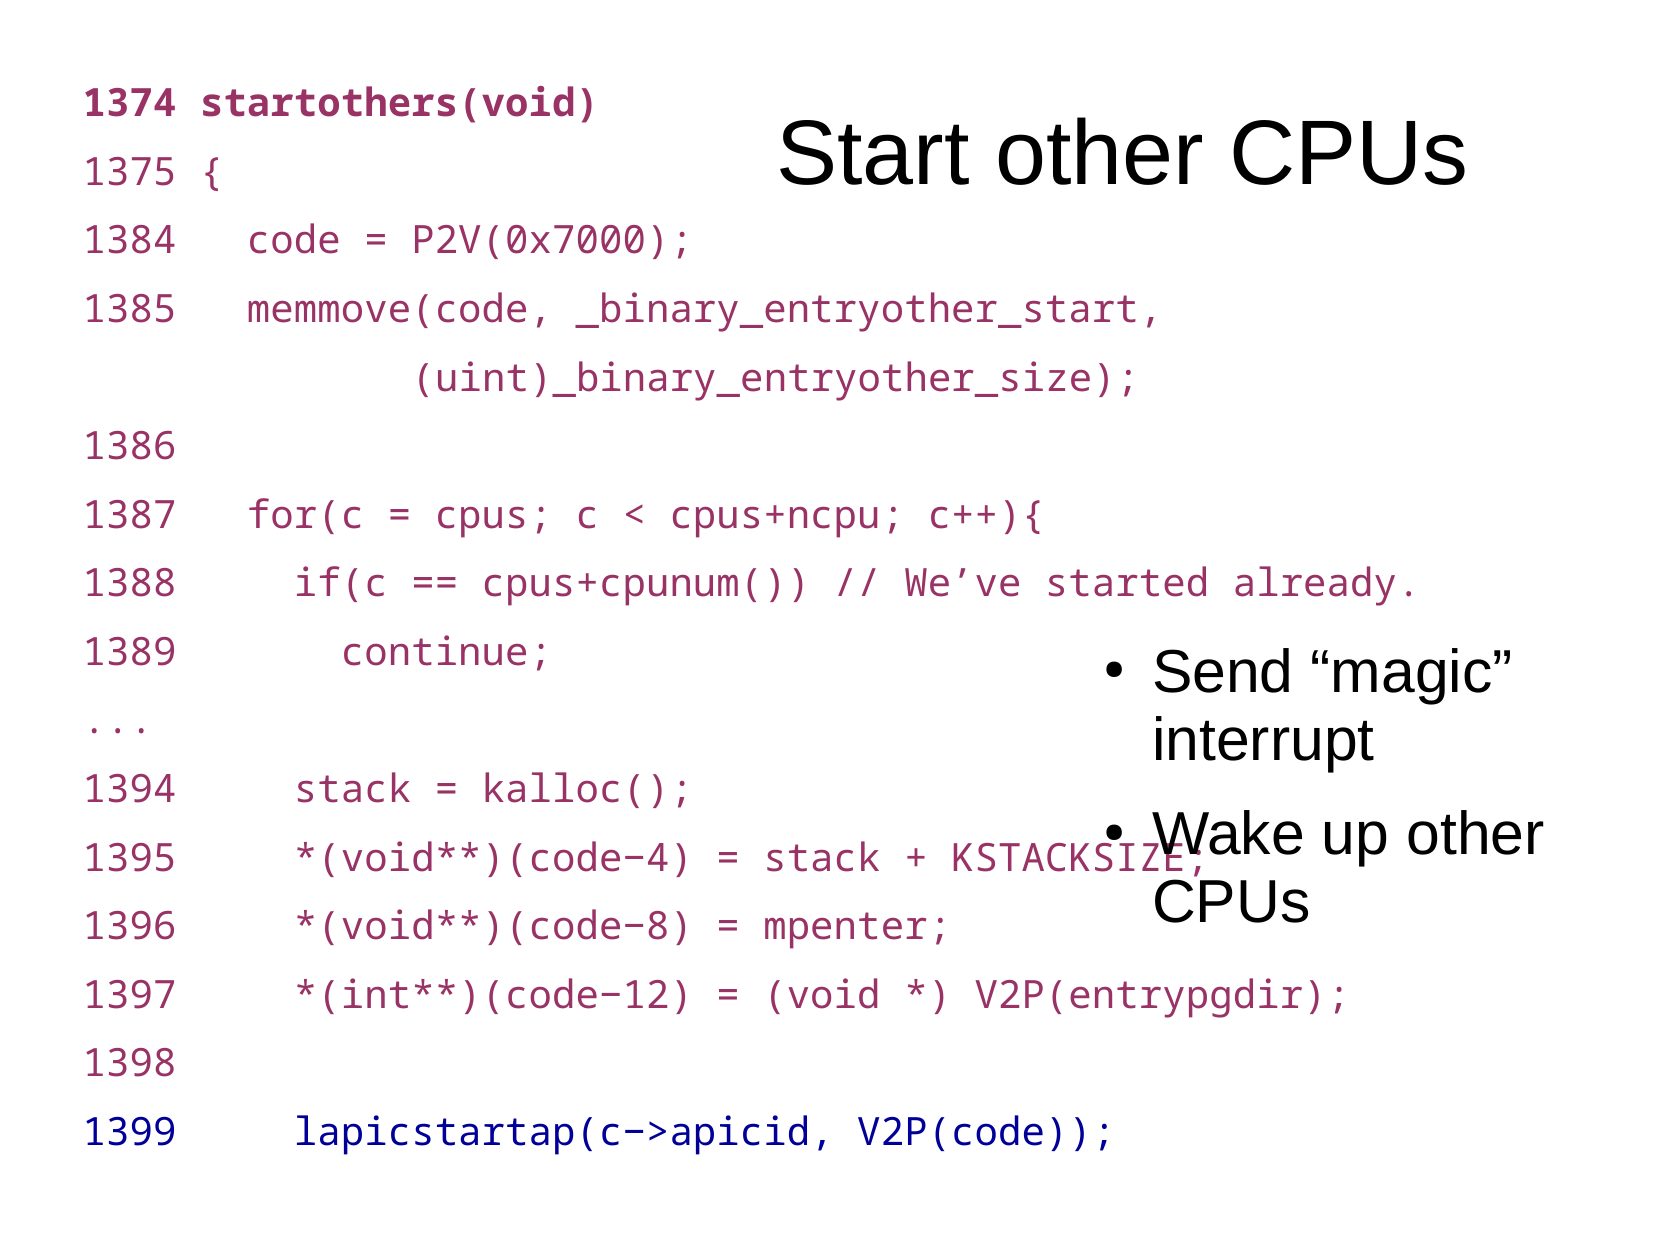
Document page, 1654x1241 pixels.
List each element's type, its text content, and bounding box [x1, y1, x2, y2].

title Start other CPUs [675, 49, 1571, 257]
list Send “magic” interrupt Wake up other CPUs [1087, 637, 1613, 938]
list 1374 startothers(void) 1375 { 1384 code = P2V(0x7000); 1385 memmove(code, _binary_entryother_start, (uint)_binary_entryother_size); 1386 1387 for(c = cpus; c < cpus+ncpu; c++){ 1388 if(c == cpus+cpunum()) // We’ve started already. 1389 continue; ... 1394 stack = kalloc(); 1395 *(void**)(code−4) = stack + KSTACKSIZE; 1396 *(void**)(code−8) = mpenter; 1397 *(int**)(code−12) = (void *) V2P(entrypgdir); 1398 1399 lapicstartap(c−>apicid, V2P(code)); [82, 75, 1571, 1163]
